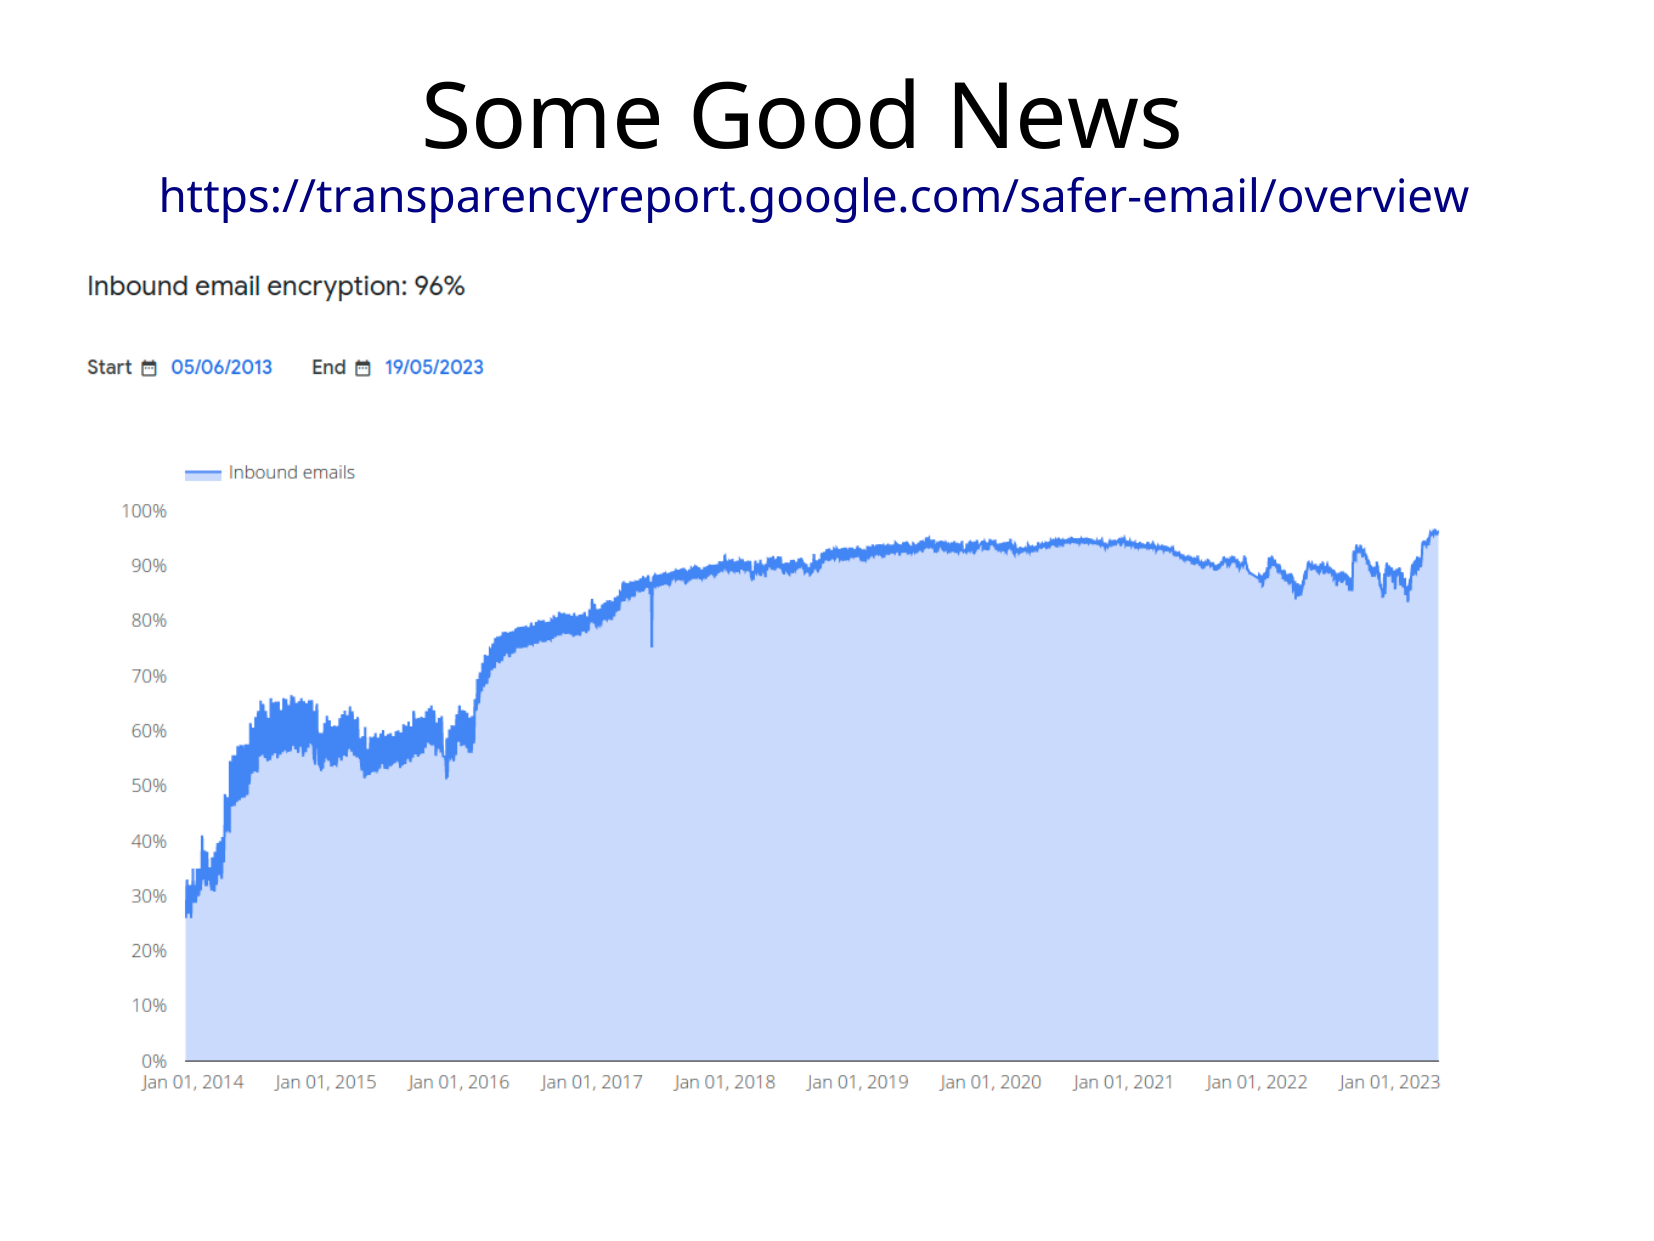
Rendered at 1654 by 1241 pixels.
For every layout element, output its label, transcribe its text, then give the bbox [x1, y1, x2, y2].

picture [60, 260, 1478, 1126]
text_box Some Good News https://transparencyreport.google.com/safer-email/overview [111, 39, 1518, 246]
